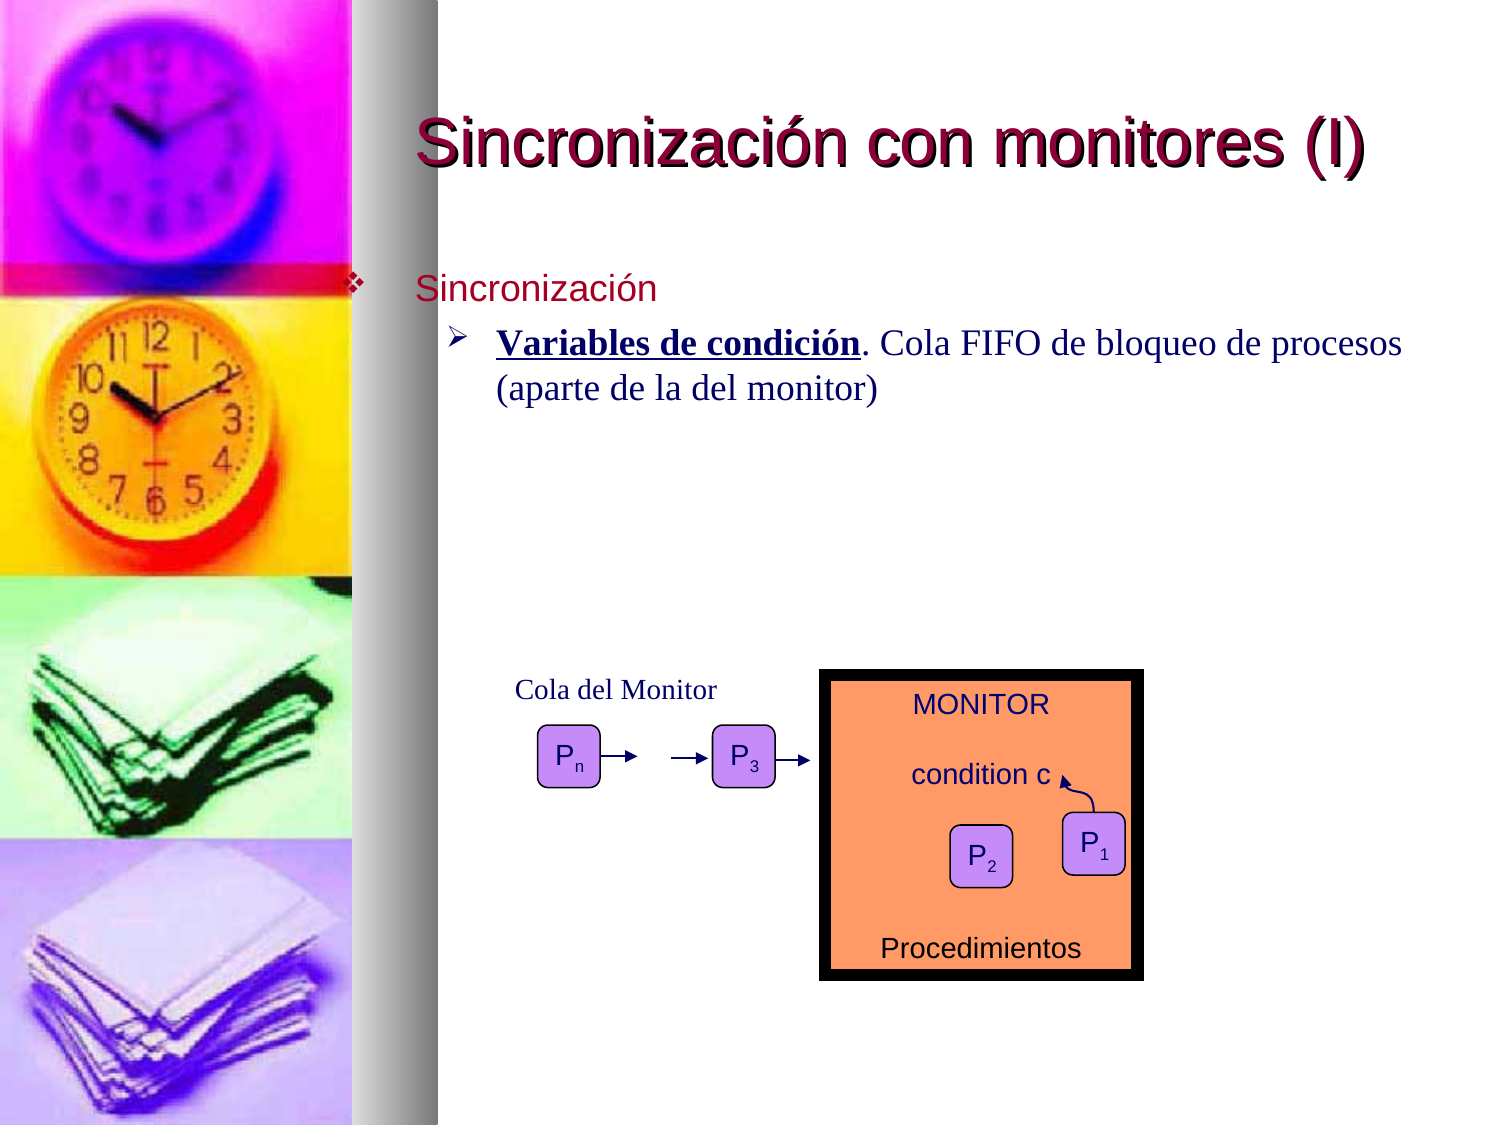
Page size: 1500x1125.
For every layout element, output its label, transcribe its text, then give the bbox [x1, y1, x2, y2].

text_box P1 [1062, 812, 1126, 876]
text_box Pn [537, 725, 601, 788]
title Sincronización con monitores (I) [399, 37, 1450, 172]
list [399, 361, 1450, 1000]
text_box MONITOR condition c Procedimientos [825, 675, 1138, 976]
text_box P2 [950, 825, 1013, 888]
text_box Sincronización Variables de condición. Cola FIFO de bloqueo de procesos (aparte de la del monitor) [324, 172, 1450, 361]
picture [0, 0, 352, 1125]
text_box P3 [712, 725, 776, 788]
text_box Cola del Monitor [499, 662, 751, 713]
